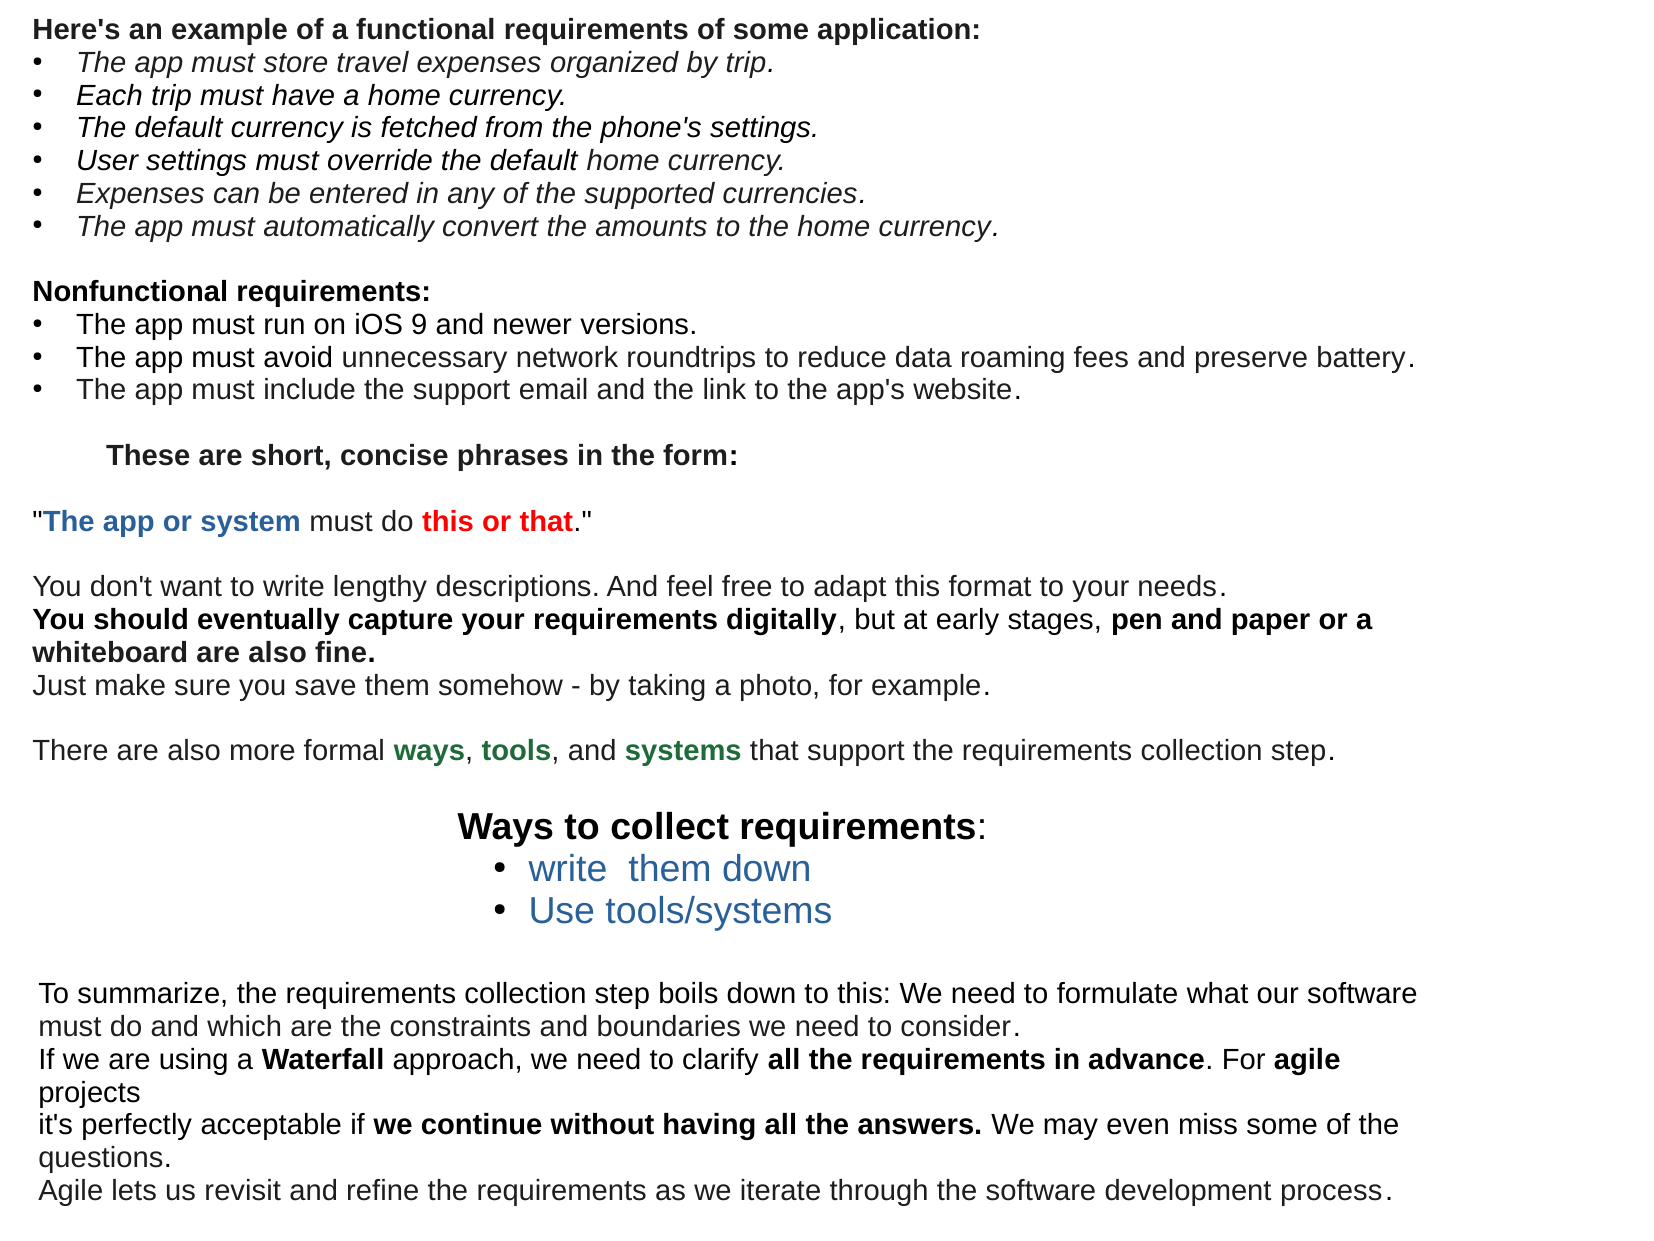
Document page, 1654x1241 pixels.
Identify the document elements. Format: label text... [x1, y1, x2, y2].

text_box Ways to collect requirements: write them down Use tools/systems [442, 798, 1003, 939]
text_box To summarize, the requirements collection step boils down to this: We need to formulate what our software must do and which are the constraints and boundaries we need to consider. If we are using a Waterfall approach, we need to clarify all the requirements in advance. For agile projects it's perfectly acceptable if we continue without having all the answers. We may even miss some of the questions. Agile lets us revisit and refine the requirements as we iterate through the software development process. [23, 969, 1619, 1223]
text_box Here's an example of a functional requirements of some application: The app must store travel expenses organized by trip. Each trip must have a home currency. The default currency is fetched from the phone's settings. User settings must override the default home currency. Expenses can be entered in any of the supported currencies. The app must automatically convert the amounts to the home currency. Nonfunctional requirements: The app must run on iOS 9 and newer versions. The app must avoid unnecessary network roundtrips to reduce data roaming fees and preserve battery. The app must include the support email and the link to the app's website. These are short, concise phrases in the form: "The app or system must do this or that." You don't want to write lengthy descriptions. And feel free to adapt this format to your needs. You should eventually capture your requirements digitally, but at early stages, pen and paper or a whiteboard are also fine. Just make sure you save them somehow - by taking a photo, for example. There are also more formal ways, tools, and systems that support the requirements collection step. [17, 5, 1621, 775]
